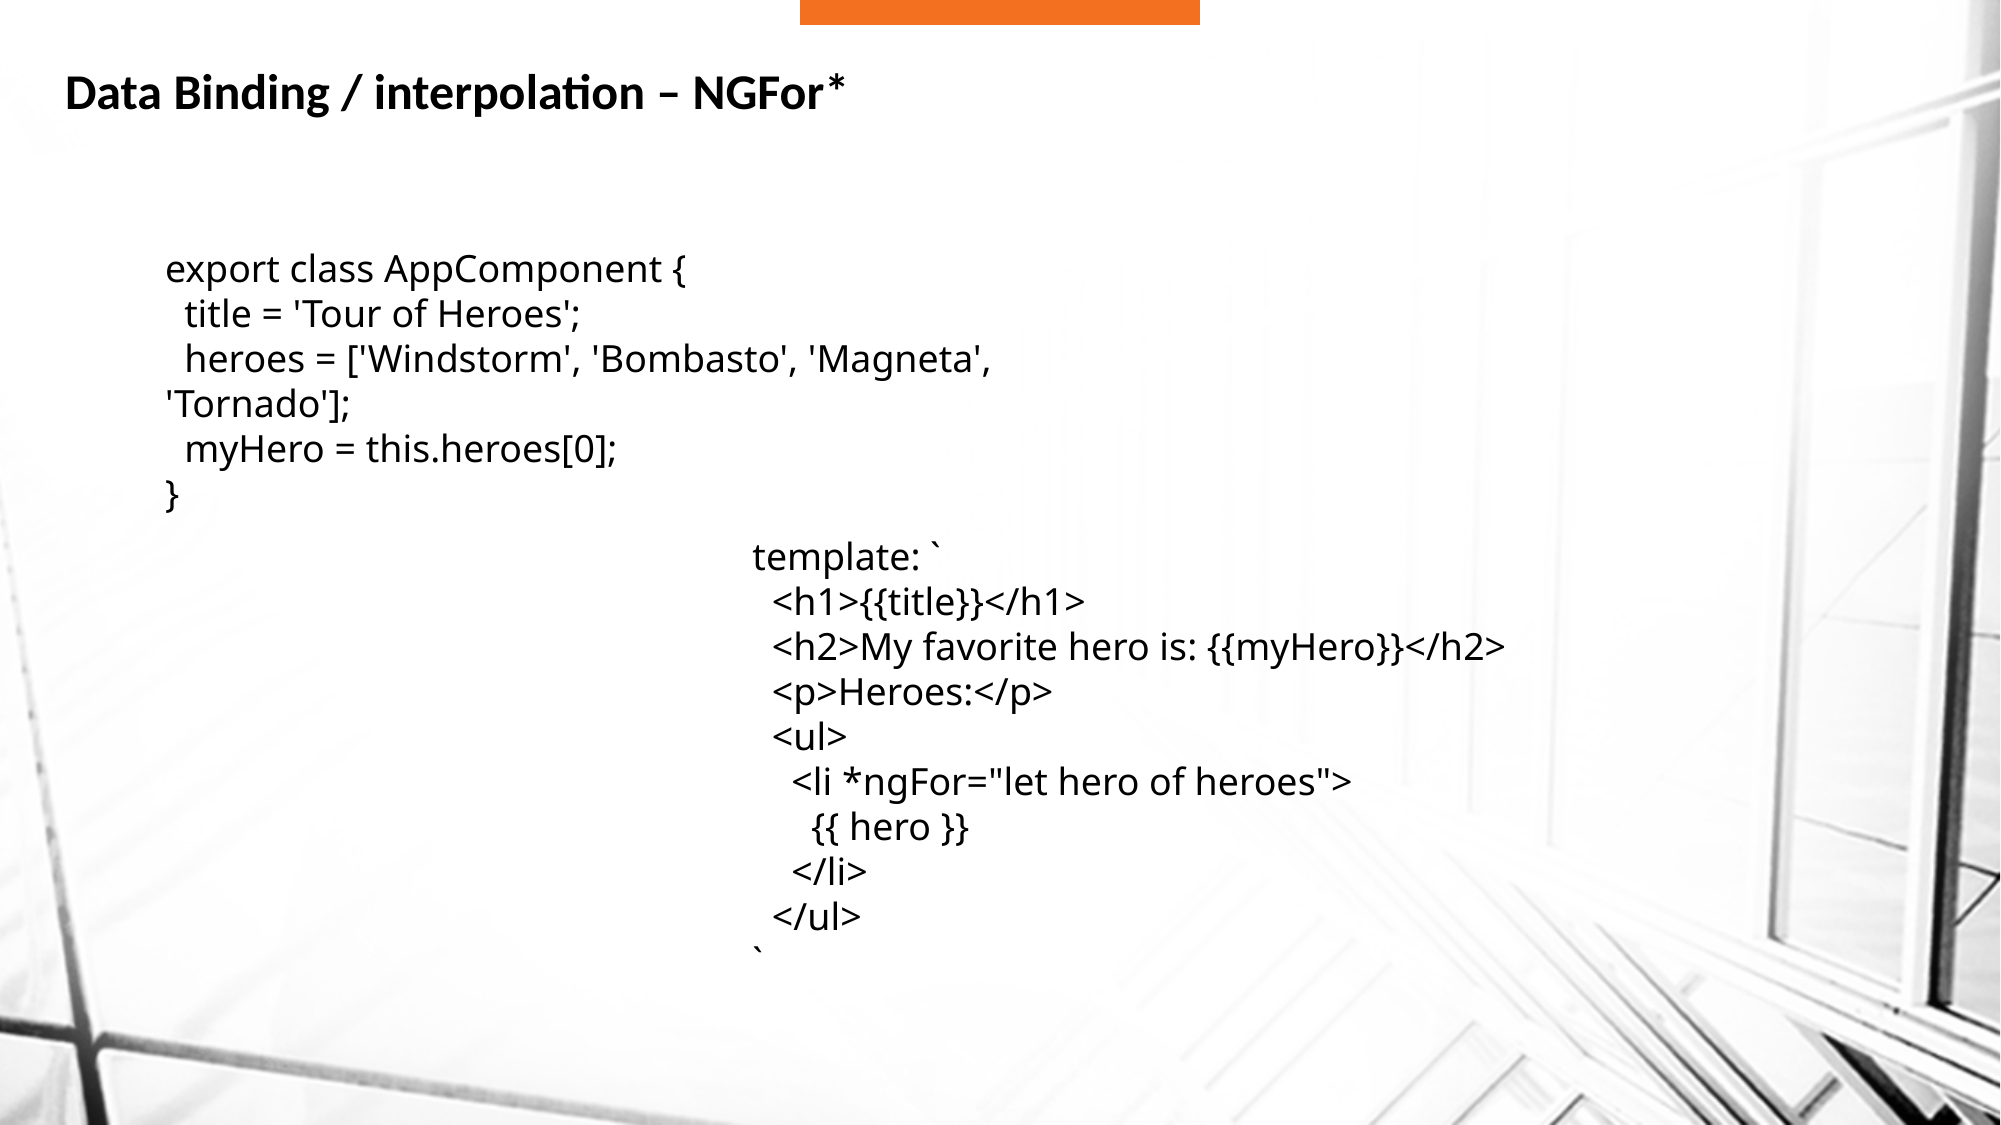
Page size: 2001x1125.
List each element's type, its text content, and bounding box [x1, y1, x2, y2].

text_box template: ` <h1>{{title}}</h1> <h2>My favorite hero is: {{myHero}}</h2> <p>Heroes:</p> <ul> <li *ngFor="let hero of heroes"> {{ hero }} </li> </ul> ` [737, 525, 1737, 990]
text_box export class AppComponent { title = 'Tour of Heroes'; heroes = ['Windstorm', 'Bombasto', 'Magneta', 'Tornado']; myHero = this.heroes[0]; } [150, 237, 1150, 523]
title Data Binding / interpolation – NGFor* [50, 63, 1951, 150]
